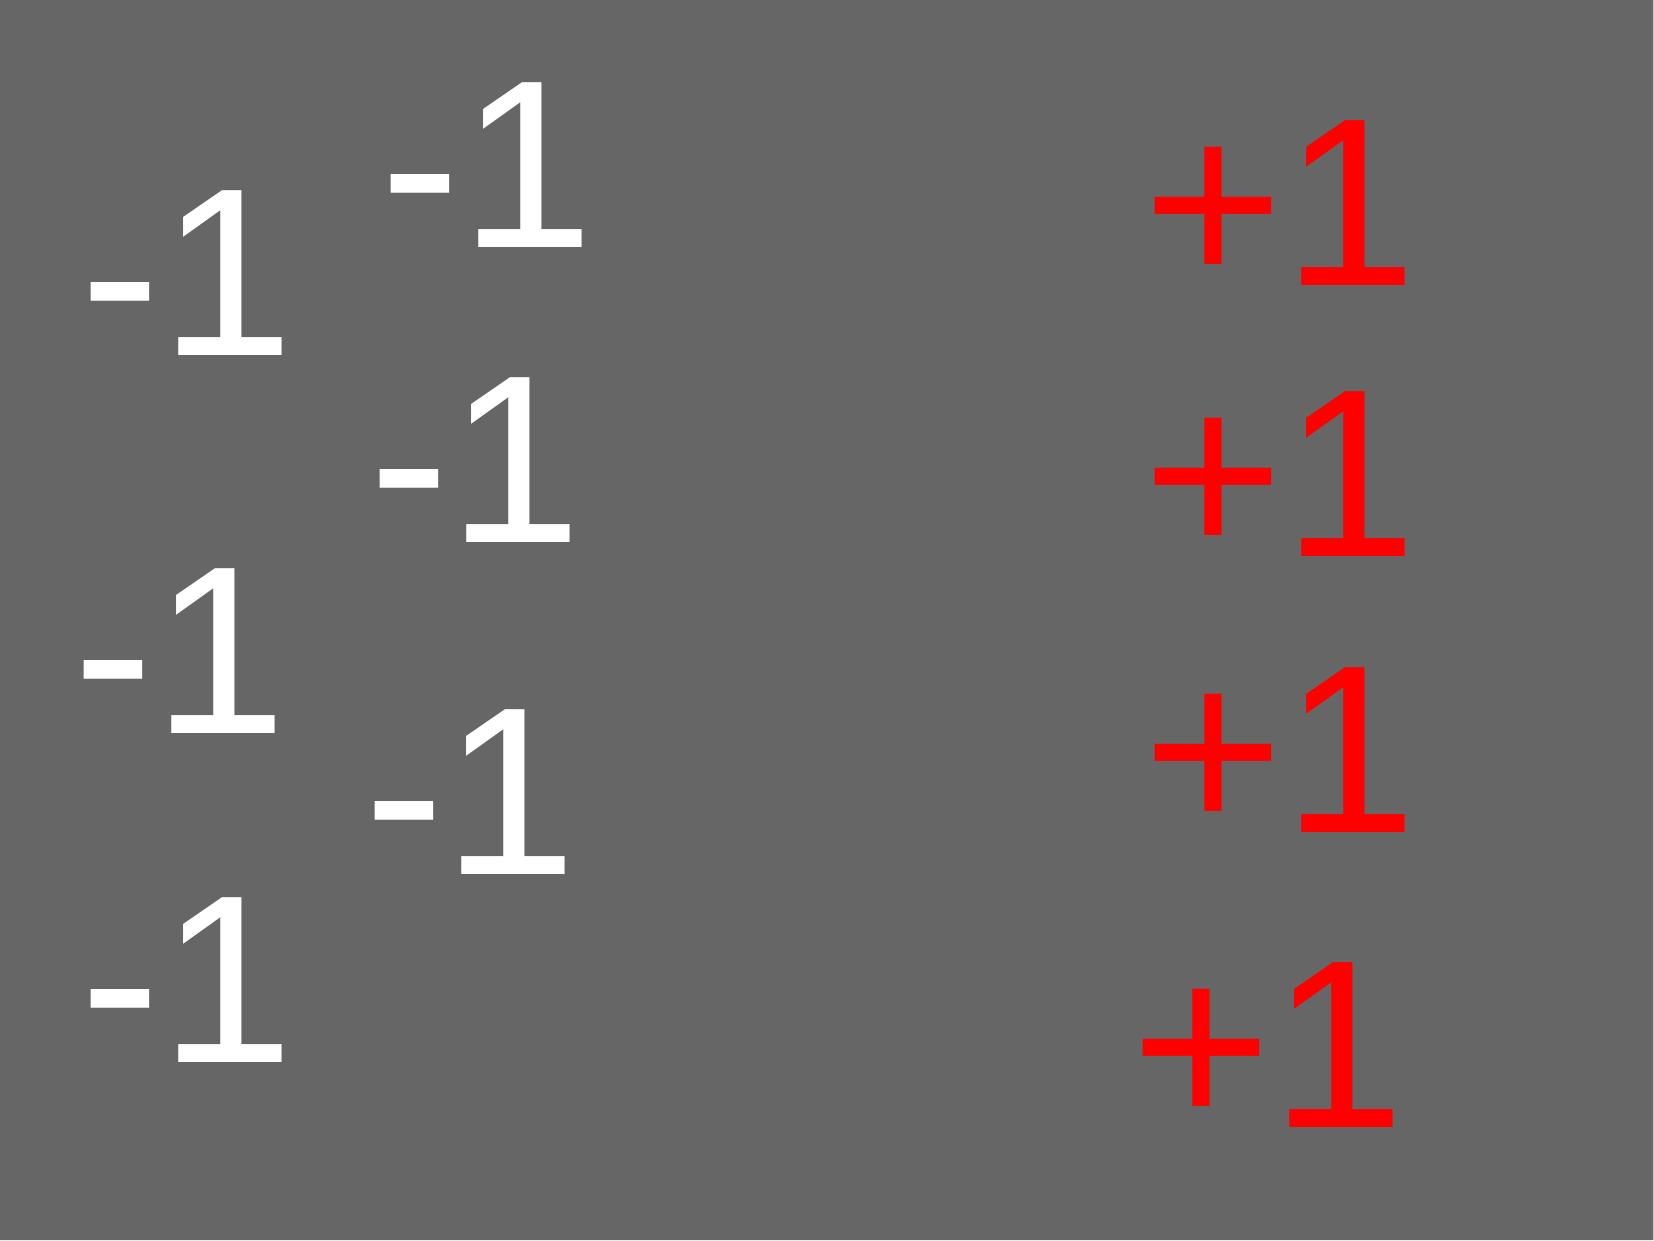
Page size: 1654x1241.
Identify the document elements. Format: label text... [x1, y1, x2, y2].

text_box -1 [59, 508, 395, 792]
text_box +1 [1117, 903, 1453, 1186]
text_box -1 [65, 838, 402, 1121]
text_box +1 [1128, 608, 1465, 891]
text_box -1 [65, 131, 402, 414]
text_box -1 [366, 23, 702, 306]
text_box +1 [1128, 61, 1465, 331]
text_box [0, 0, 1654, 1241]
text_box +1 [1128, 331, 1465, 608]
text_box -1 [354, 318, 691, 602]
text_box -1 [349, 650, 686, 934]
